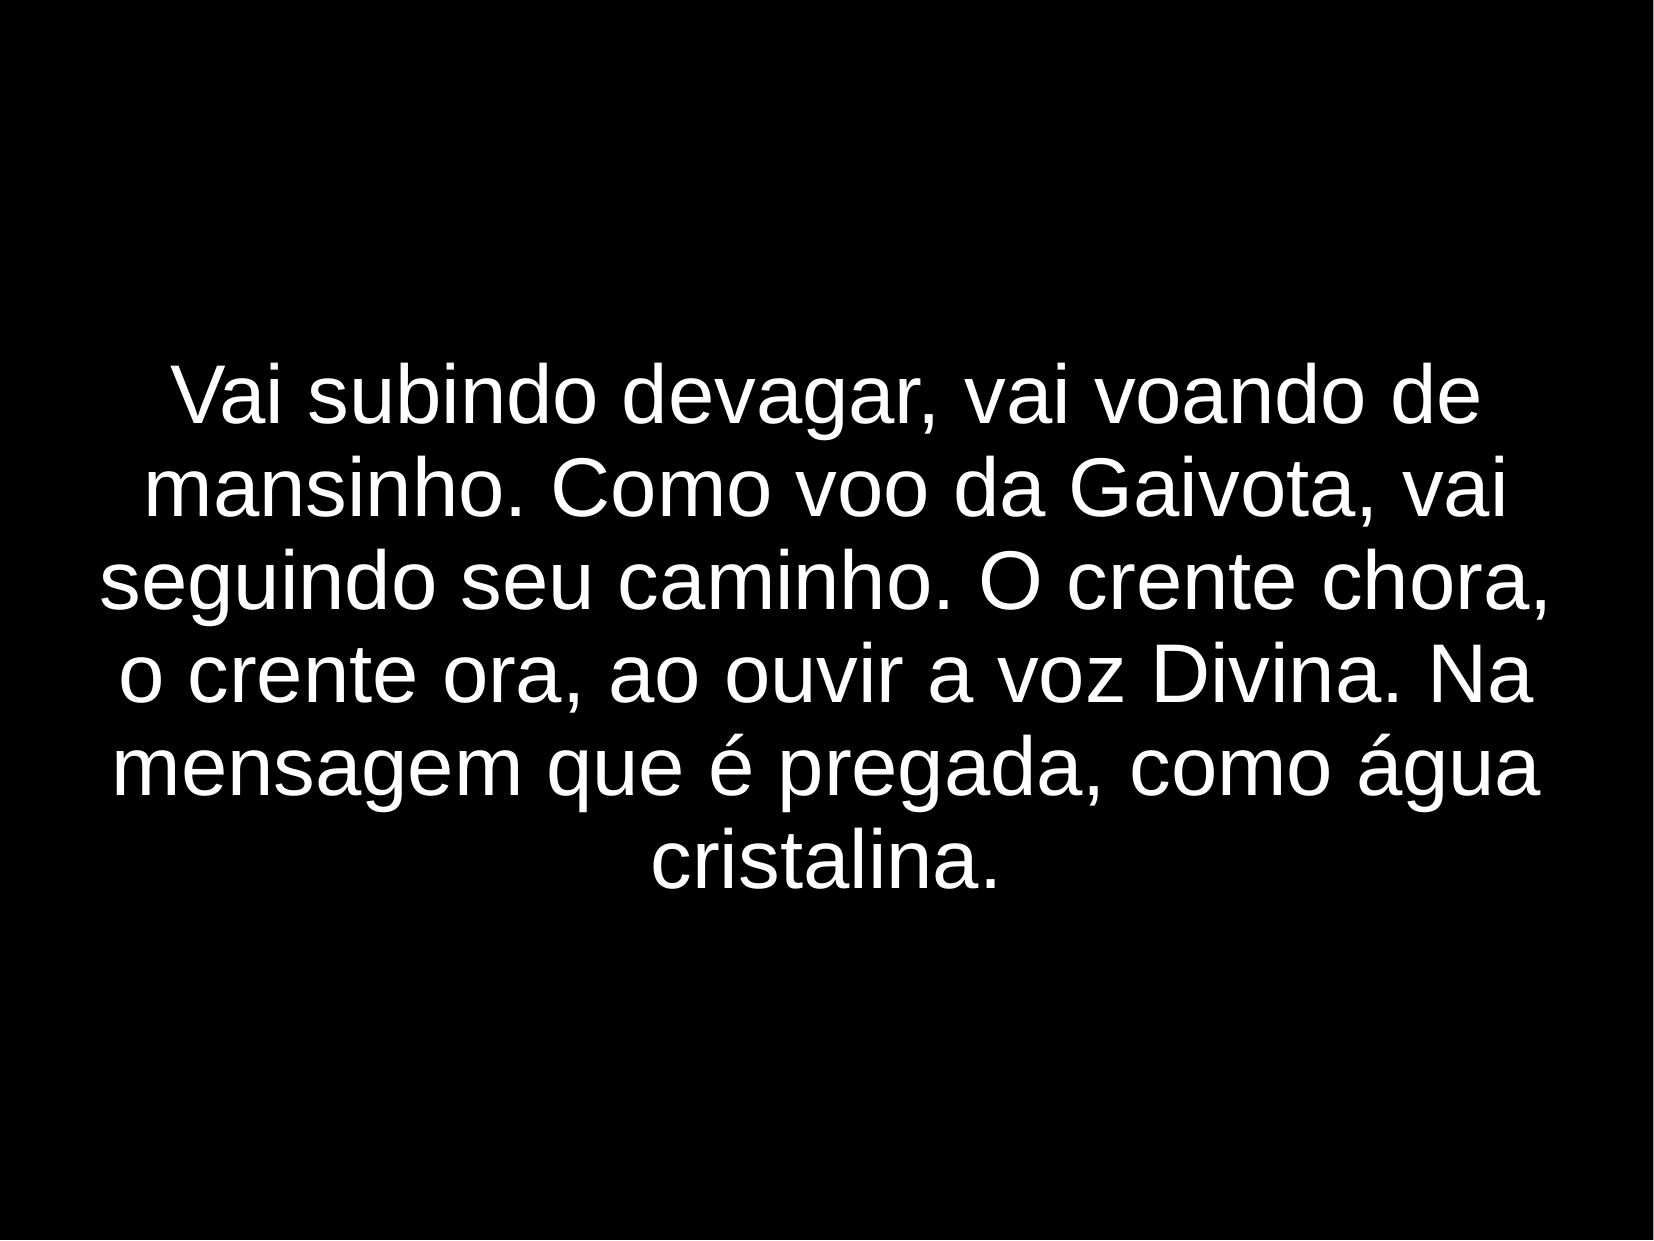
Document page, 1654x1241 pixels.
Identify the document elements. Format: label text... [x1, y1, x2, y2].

subtitle Vai subindo devagar, vai voando de mansinho. Como voo da Gaivota, vai seguindo seu caminho. O crente chora, o crente ora, ao ouvir a voz Divina. Na mensagem que é pregada, como água cristalina. [82, 49, 1571, 1205]
